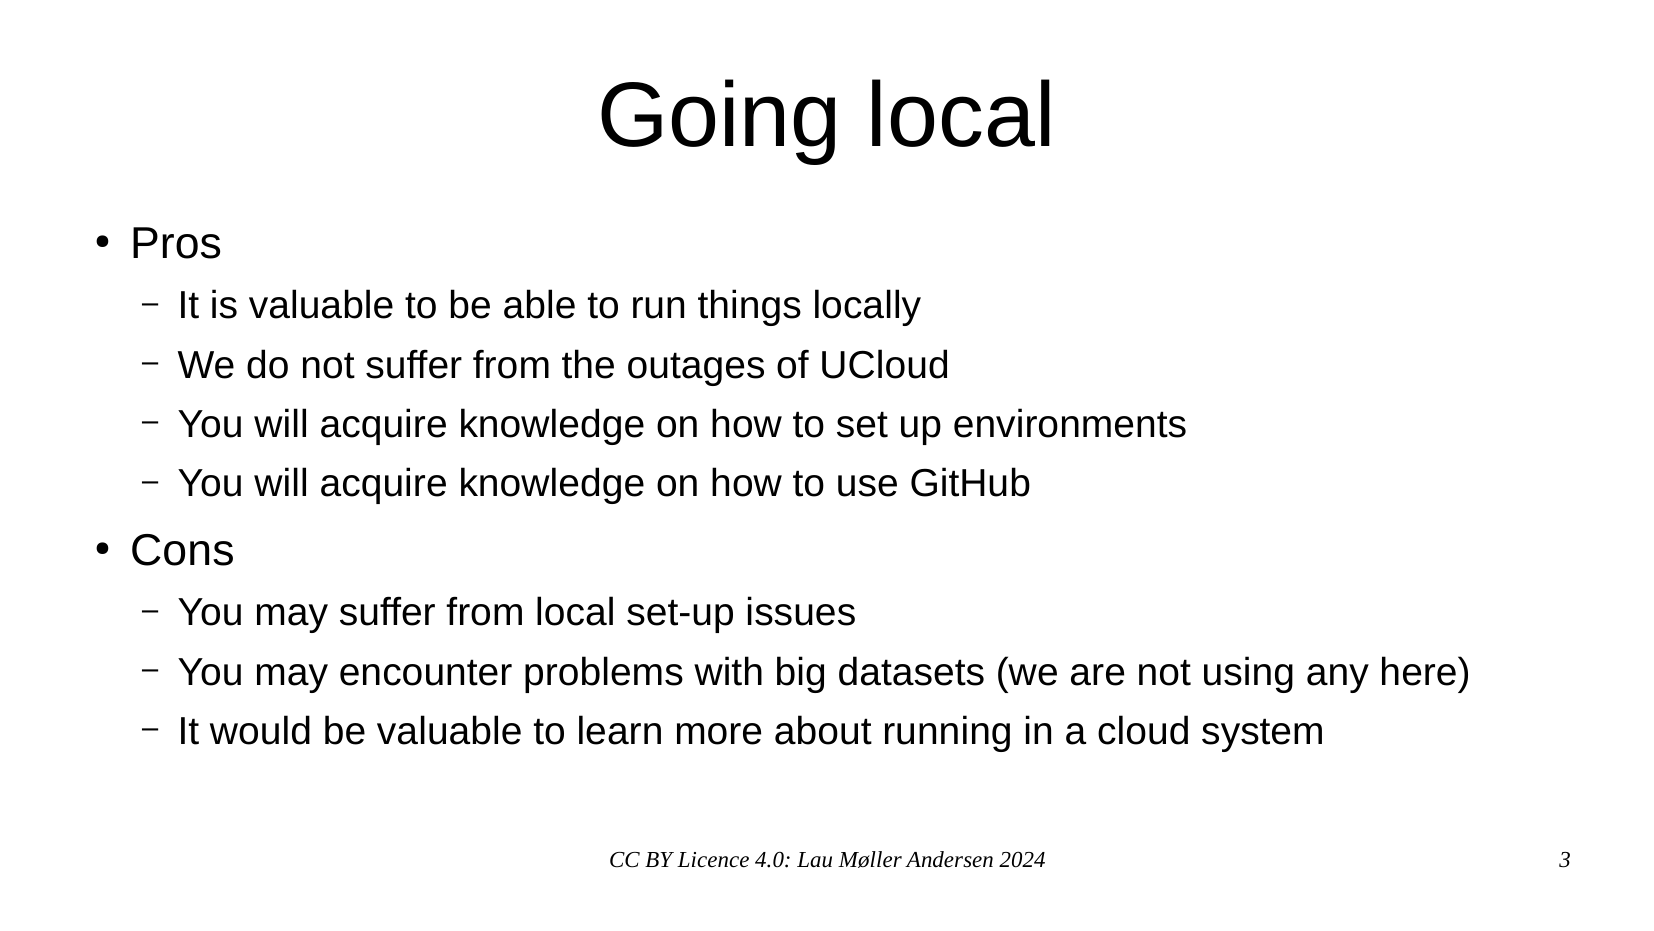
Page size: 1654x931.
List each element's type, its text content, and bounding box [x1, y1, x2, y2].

list Pros It is valuable to be able to run things locally We do not suffer from the outages of UCloud You will acquire knowledge on how to set up environments You will acquire knowledge on how to use GitHub Cons You may suffer from local set-up issues You may encounter problems with big datasets (we are not using any here) It would be valuable to learn more about running in a cloud system [82, 217, 1571, 758]
title Going local [82, 37, 1571, 193]
